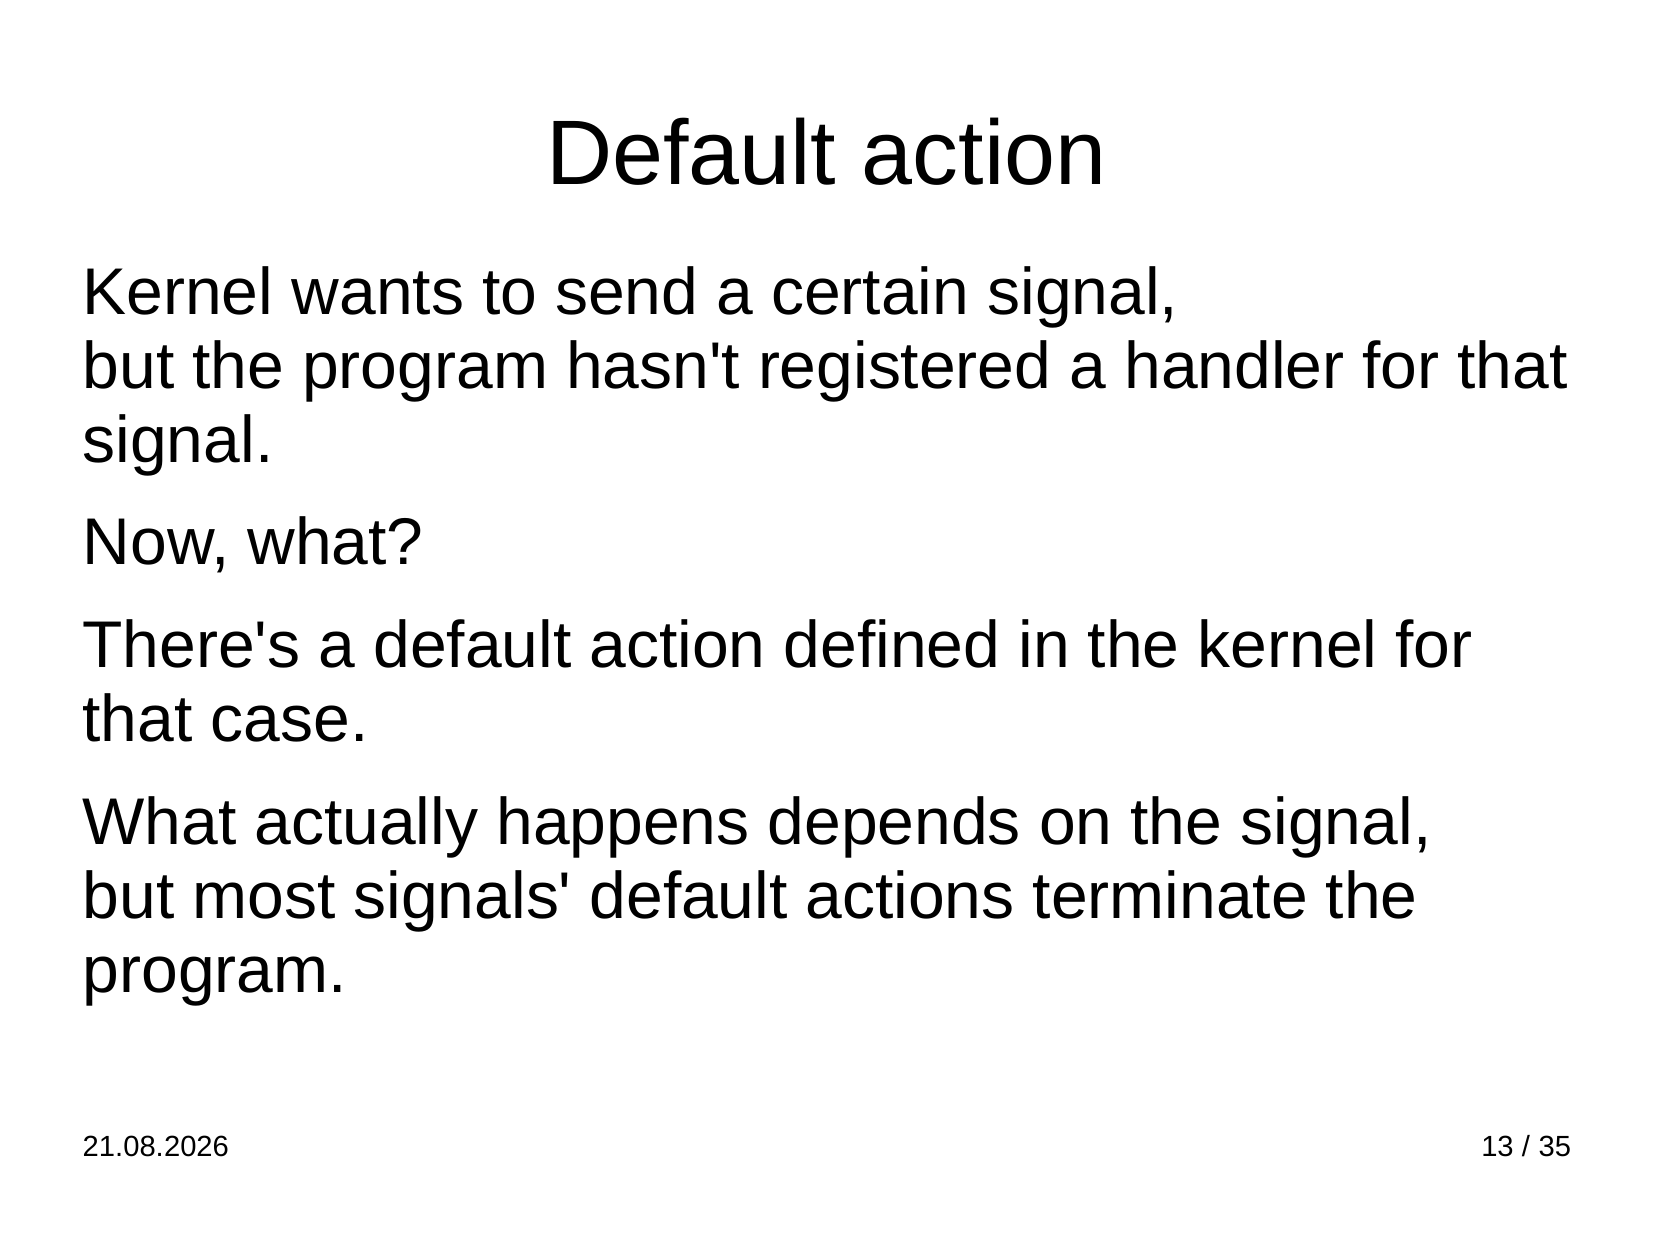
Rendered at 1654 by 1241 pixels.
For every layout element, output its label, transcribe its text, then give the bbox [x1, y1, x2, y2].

list Kernel wants to send a certain signal, but the program hasn't registered a handler for that signal. Now, what? There's a default action defined in the kernel for that case. What actually happens depends on the signal, but most signals' default actions terminate the program. [82, 254, 1571, 1016]
title Default action [82, 49, 1571, 254]
